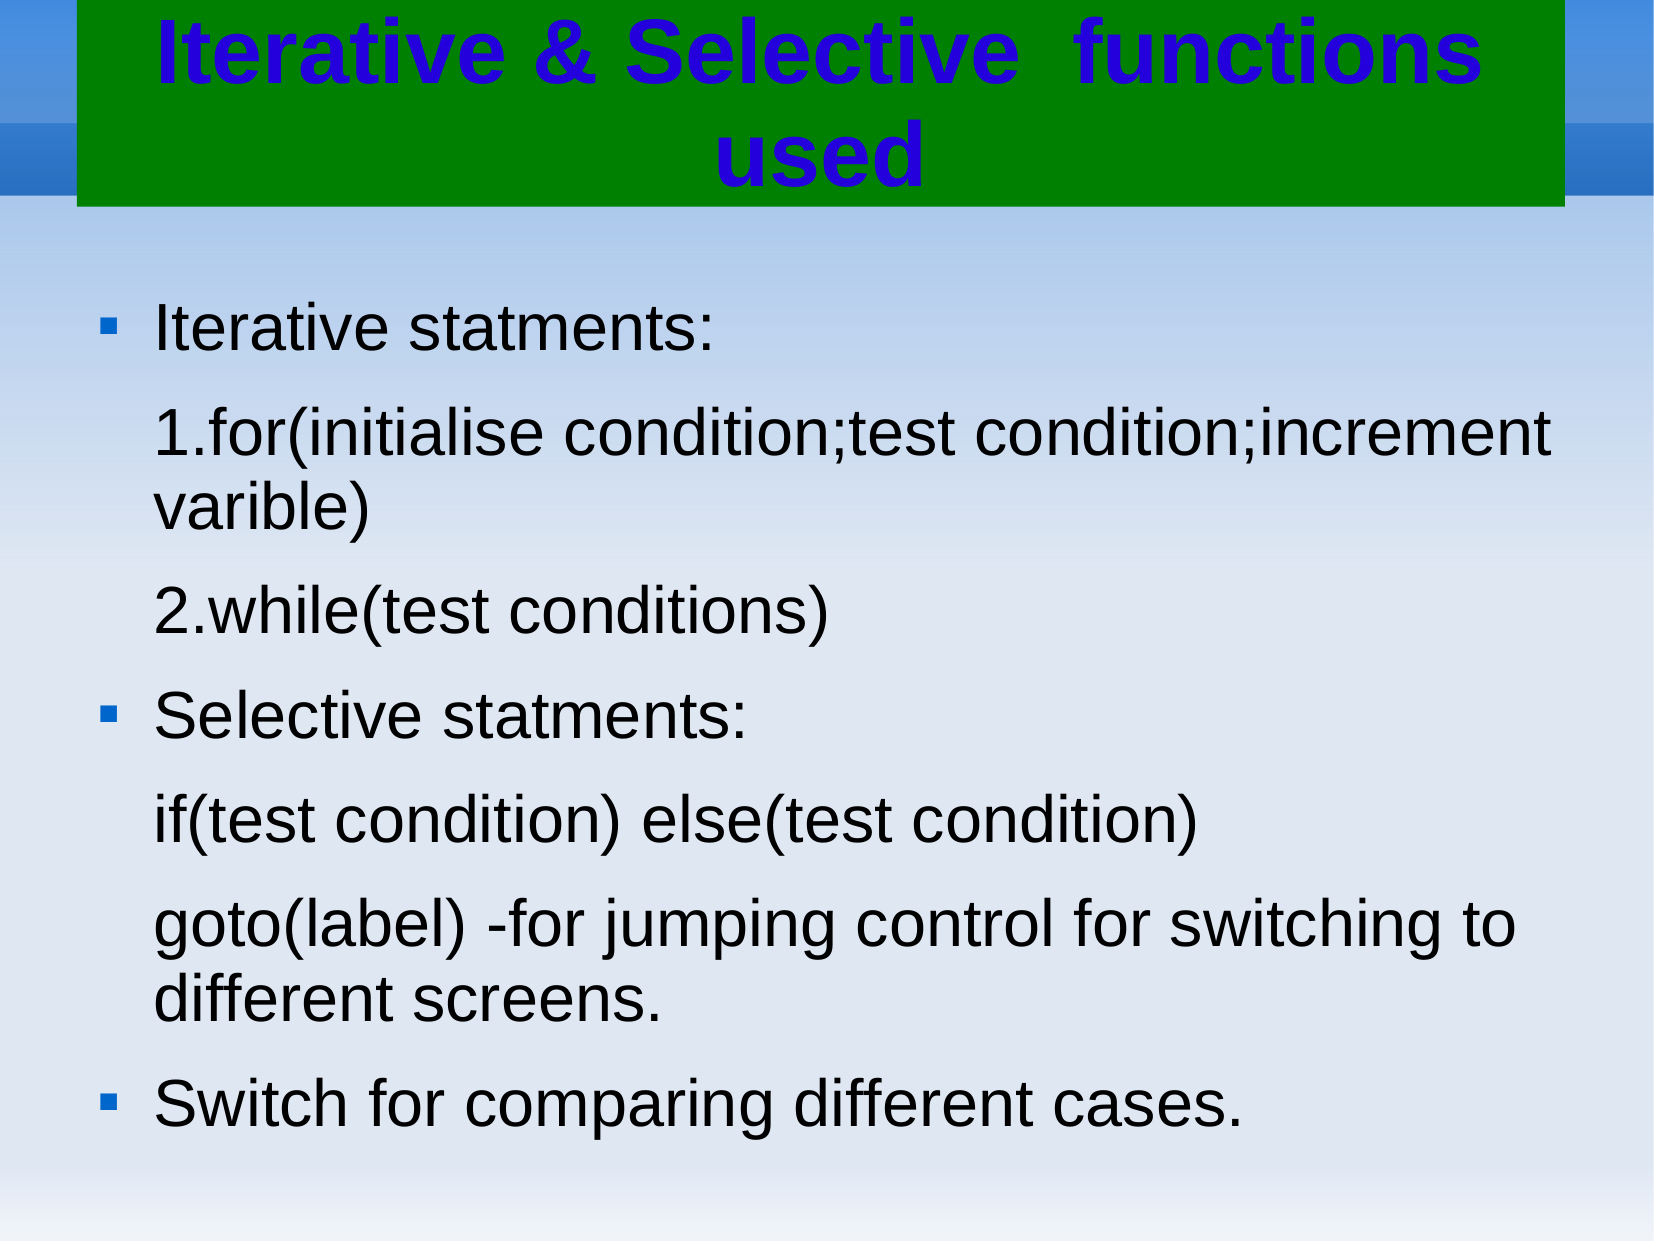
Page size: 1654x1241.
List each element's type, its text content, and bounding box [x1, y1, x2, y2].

picture [0, 0, 1654, 1241]
list Iterative statments: 1.for(initialise condition;test condition;increment varible) 2.while(test conditions) Selective statments: if(test condition) else(test condition) goto(label) -for jumping control for switching to different screens. Switch for comparing different cases. [82, 290, 1571, 1241]
title Iterative & Selective functions used [76, 0, 1565, 207]
